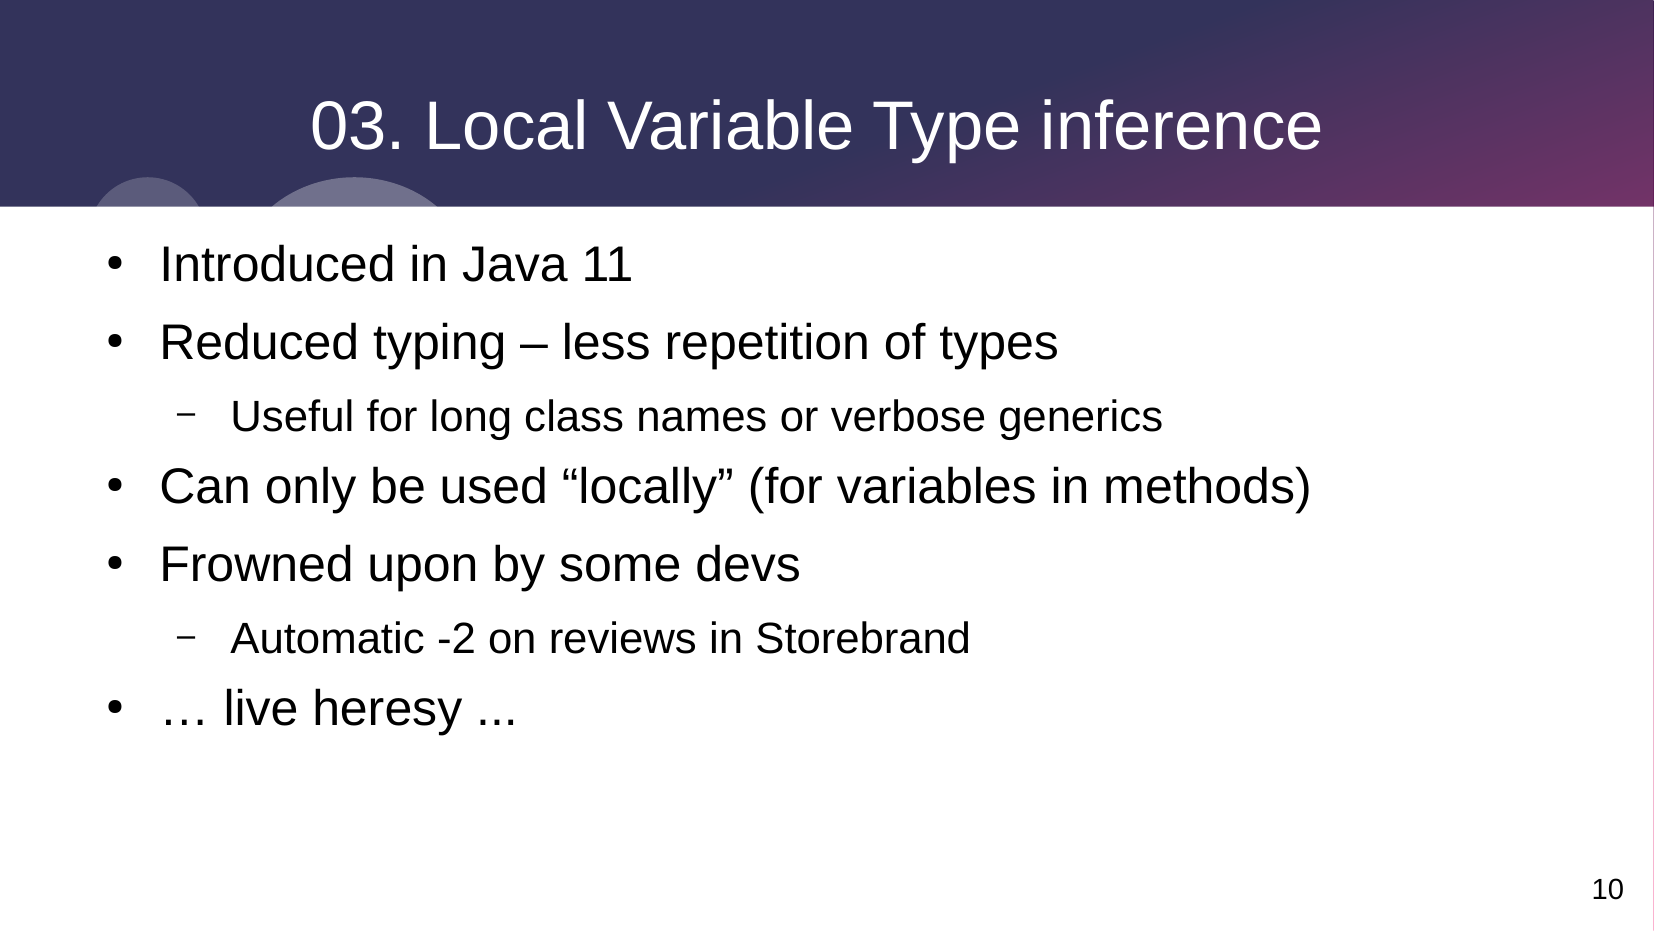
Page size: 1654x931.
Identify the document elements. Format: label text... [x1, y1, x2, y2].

list Introduced in Java 11 Reduced typing – less repetition of types Useful for long class names or verbose generics Can only be used “locally” (for variables in methods) Frowned upon by some devs Automatic -2 on reviews in Storebrand … live heresy ... [88, 236, 1565, 827]
title 03. Local Variable Type inference [88, 44, 1565, 207]
